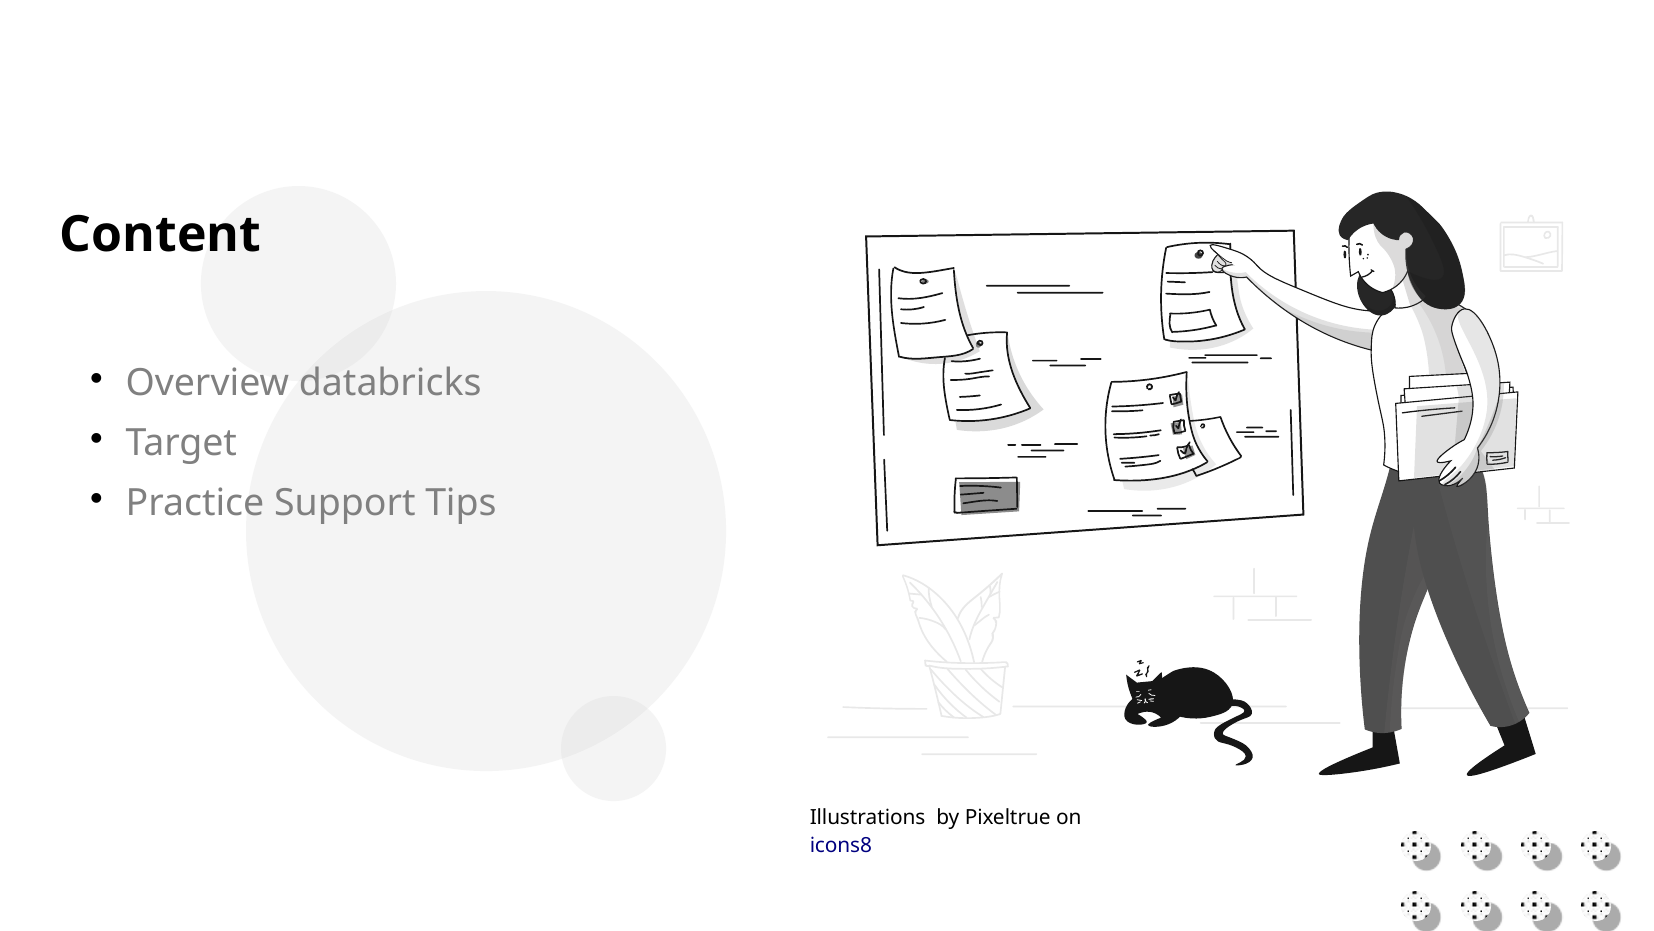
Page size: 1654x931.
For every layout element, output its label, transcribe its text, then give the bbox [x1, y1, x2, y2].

picture [1581, 830, 1612, 862]
text_box Overview databricks Target Practice Support Tips [75, 350, 1005, 680]
text_box Content [44, 193, 600, 259]
picture [1520, 890, 1552, 922]
picture [1400, 891, 1432, 922]
picture [1460, 830, 1492, 862]
picture [1400, 830, 1432, 862]
picture [1520, 831, 1552, 862]
picture [1580, 890, 1612, 922]
picture [1461, 890, 1492, 922]
